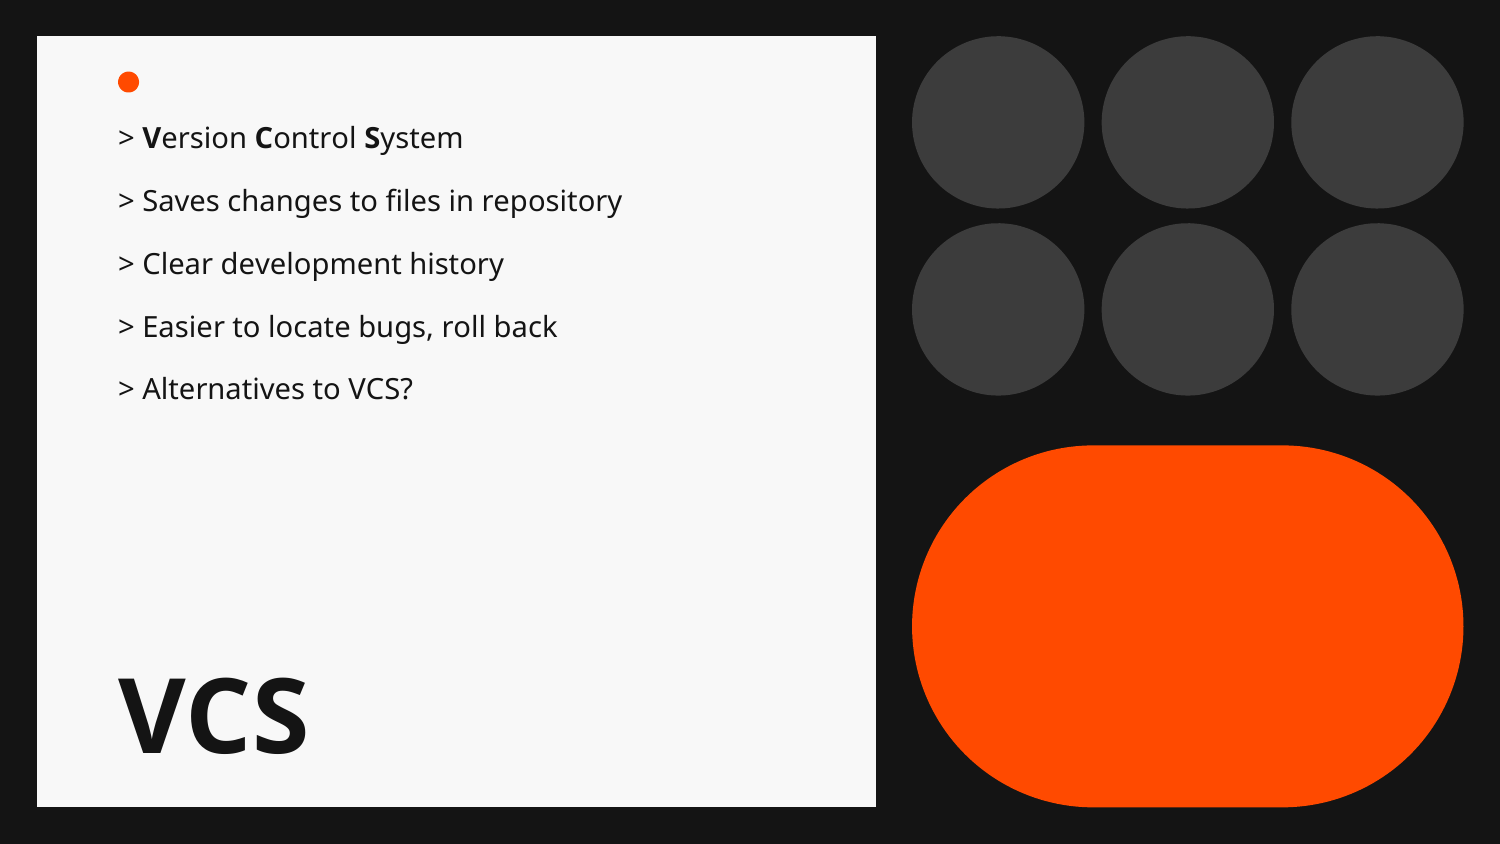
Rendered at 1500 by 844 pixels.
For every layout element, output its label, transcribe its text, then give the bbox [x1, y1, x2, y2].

text_box [118, 71, 140, 93]
title VCS [118, 543, 794, 773]
subtitle > Version Control System > Saves changes to files in repository > Clear development history > Easier to locate bugs, roll back > Alternatives to VCS? [118, 123, 751, 544]
